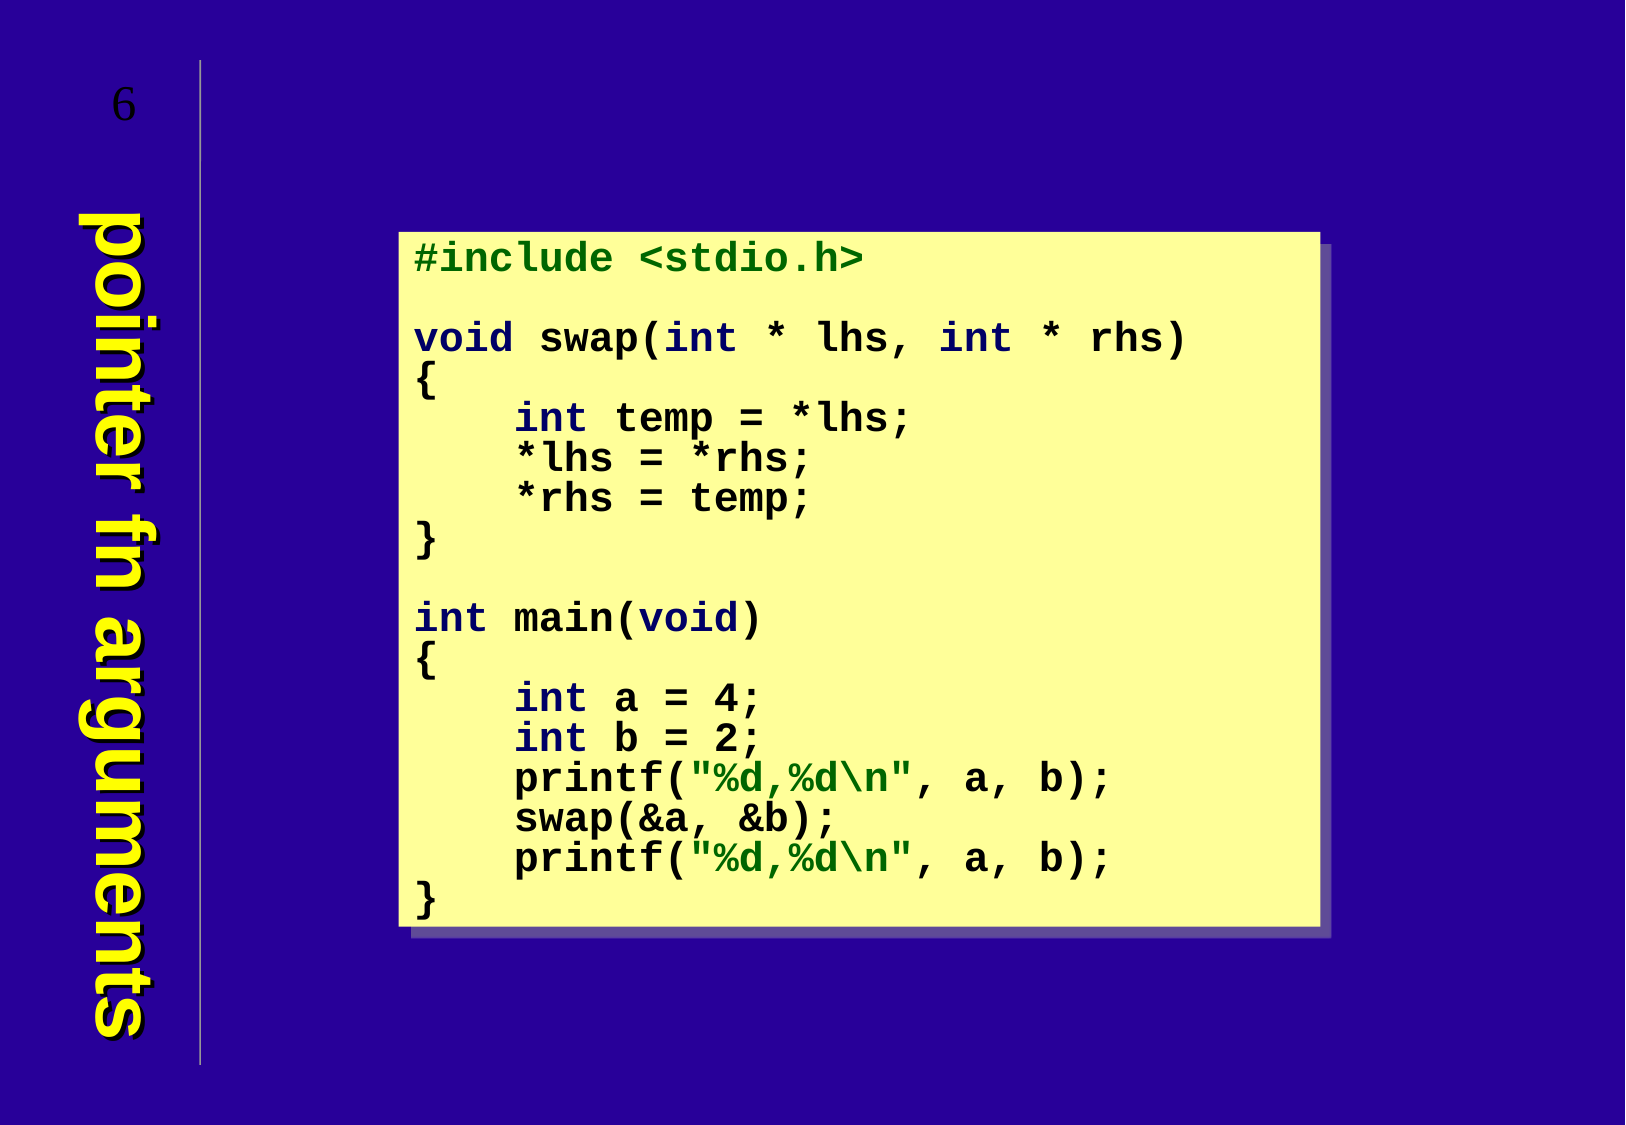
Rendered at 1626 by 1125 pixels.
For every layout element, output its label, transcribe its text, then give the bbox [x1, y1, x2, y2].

title pointer fn arguments [50, 187, 188, 1063]
text_box #include <stdio.h> void swap(int * lhs, int * rhs) { int temp = *lhs; *lhs = *rhs; *rhs = temp; } int main(void) { int a = 4; int b = 2; printf("%d,%d\n", a, b); swap(&a, &b); printf("%d,%d\n", a, b); } [398, 231, 1321, 927]
